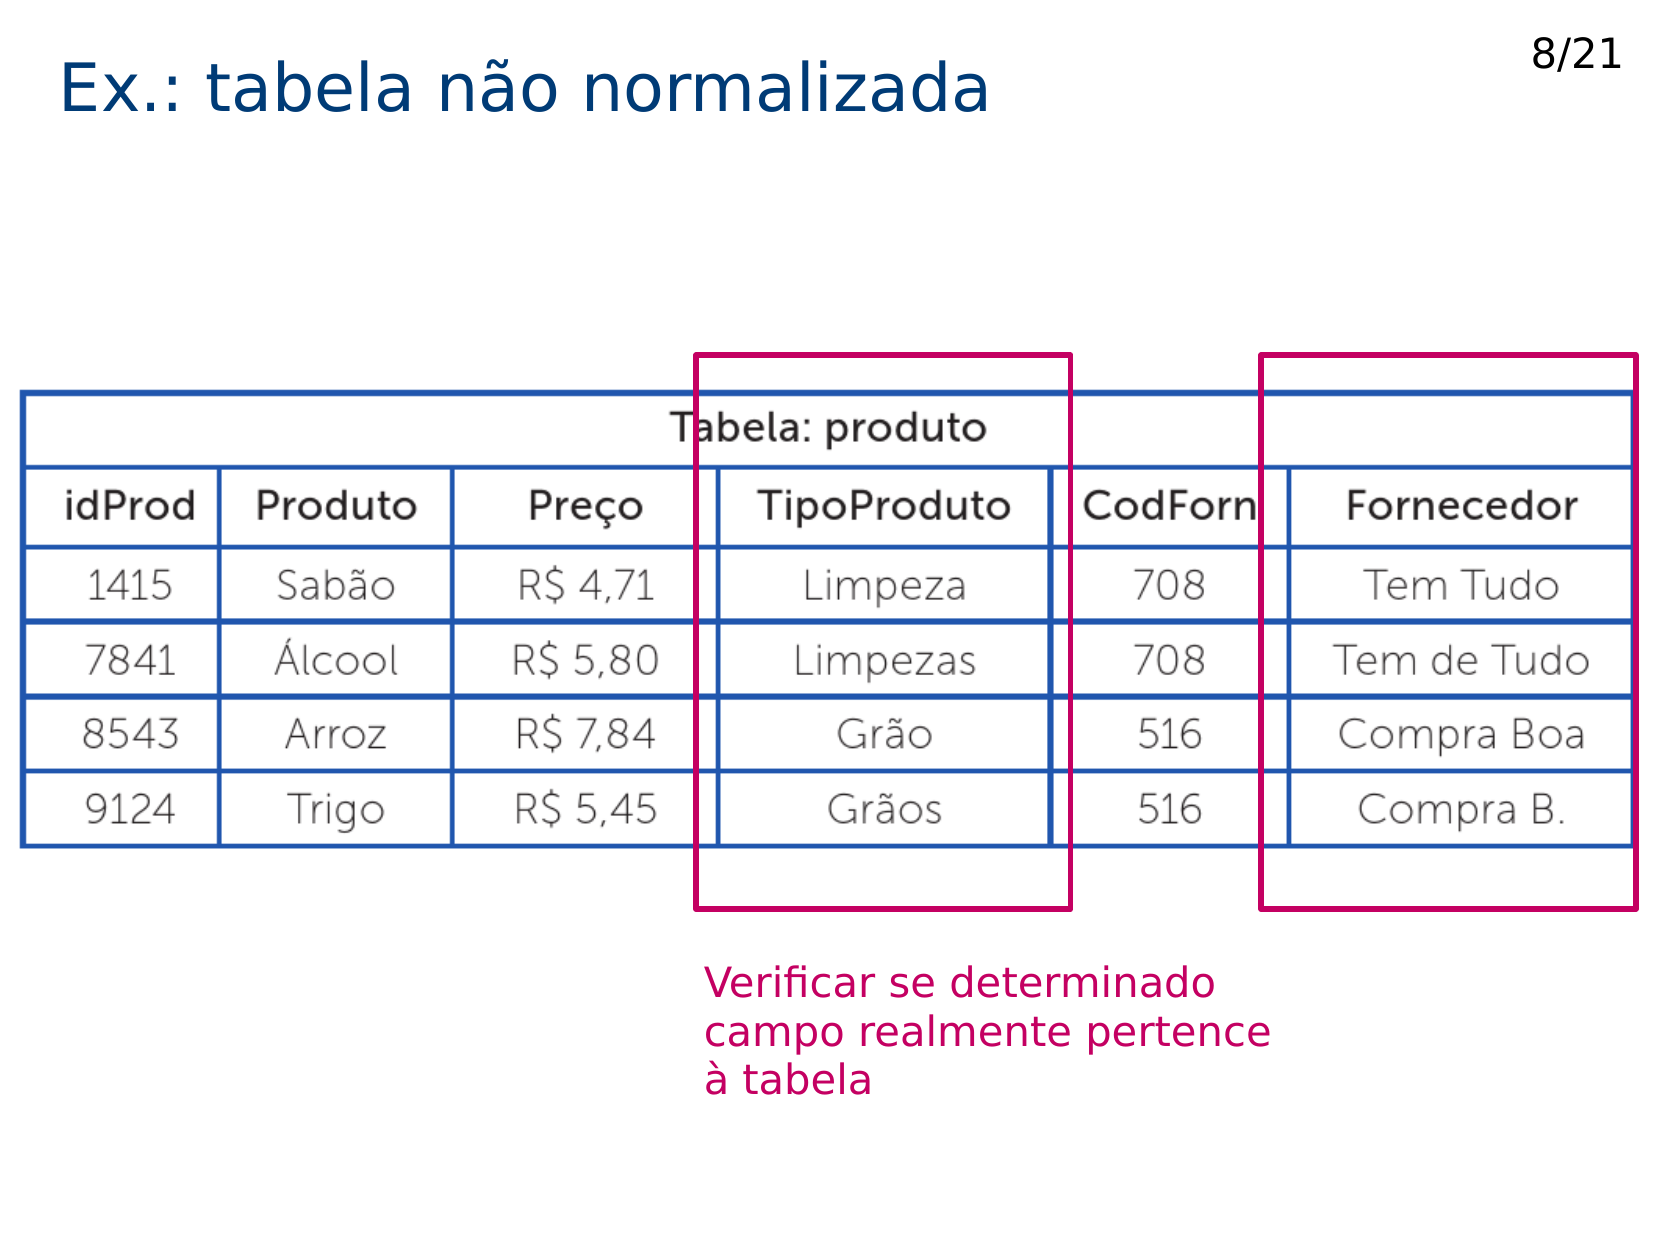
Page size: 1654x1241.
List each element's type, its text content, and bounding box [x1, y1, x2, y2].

picture [17, 387, 693, 855]
picture [699, 387, 1068, 855]
text_box Verificar se determinado campo realmente pertence à tabela [688, 951, 1314, 1126]
picture [1639, 387, 1645, 855]
picture [1264, 387, 1633, 855]
title Ex.: tabela não normalizada [59, 29, 1506, 148]
picture [1073, 387, 1258, 855]
